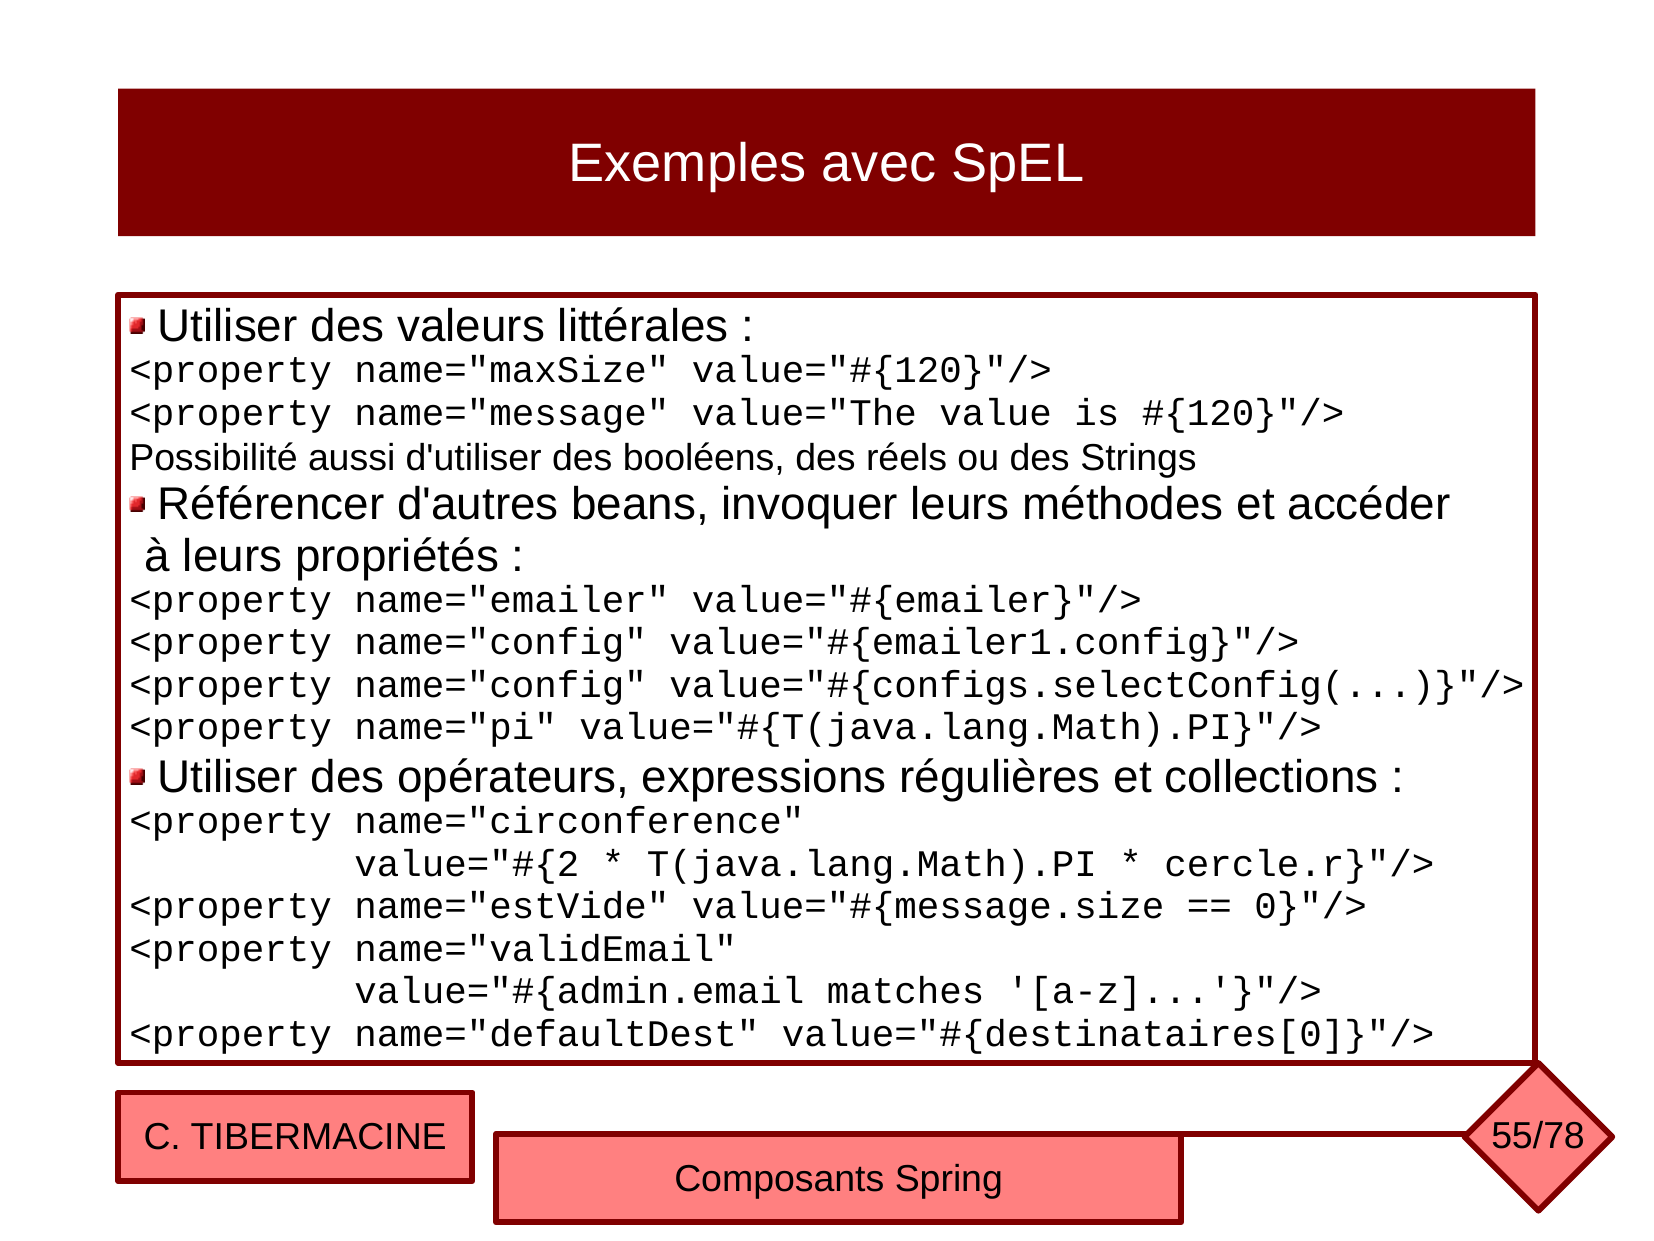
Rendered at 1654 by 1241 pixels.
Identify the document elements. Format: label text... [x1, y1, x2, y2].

text_box [1464, 1125, 1476, 1149]
picture [129, 317, 145, 334]
text_box <numéro>/78 [1476, 1107, 1613, 1207]
text_box Composants Spring [496, 1133, 1182, 1223]
picture [129, 496, 145, 512]
text_box Exemples avec SpEL [118, 88, 1536, 237]
picture [129, 768, 145, 785]
text_box Utiliser des valeurs littérales : <property name="maxSize" value="#{120}"/> <property name="message" value="The value is #{120}"/> Possibilité aussi d'utiliser des booléens, des réels ou des Strings Référencer d'autres beans, invoquer leurs méthodes et accéder à leurs propriétés : <property name="emailer" value="#{emailer}"/> <property name="config" value="#{emailer1.config}"/> <property name="config" value="#{configs.selectConfig(...)}"/> <property name="pi" value="#{T(java.lang.Math).PI}"/> Utiliser des opérateurs, expressions régulières et collections : <property name="circonference" value="#{2 * T(java.lang.Math).PI * cercle.r}"/> <property name="estVide" value="#{message.size == 0}"/> <property name="validEmail" value="#{admin.email matches '[a-z]...'}"/> <property name="defaultDest" value="#{destinataires[0]}"/> [118, 294, 1536, 1063]
text_box [1494, 1062, 1583, 1107]
text_box C. TIBERMACINE [118, 1092, 473, 1182]
